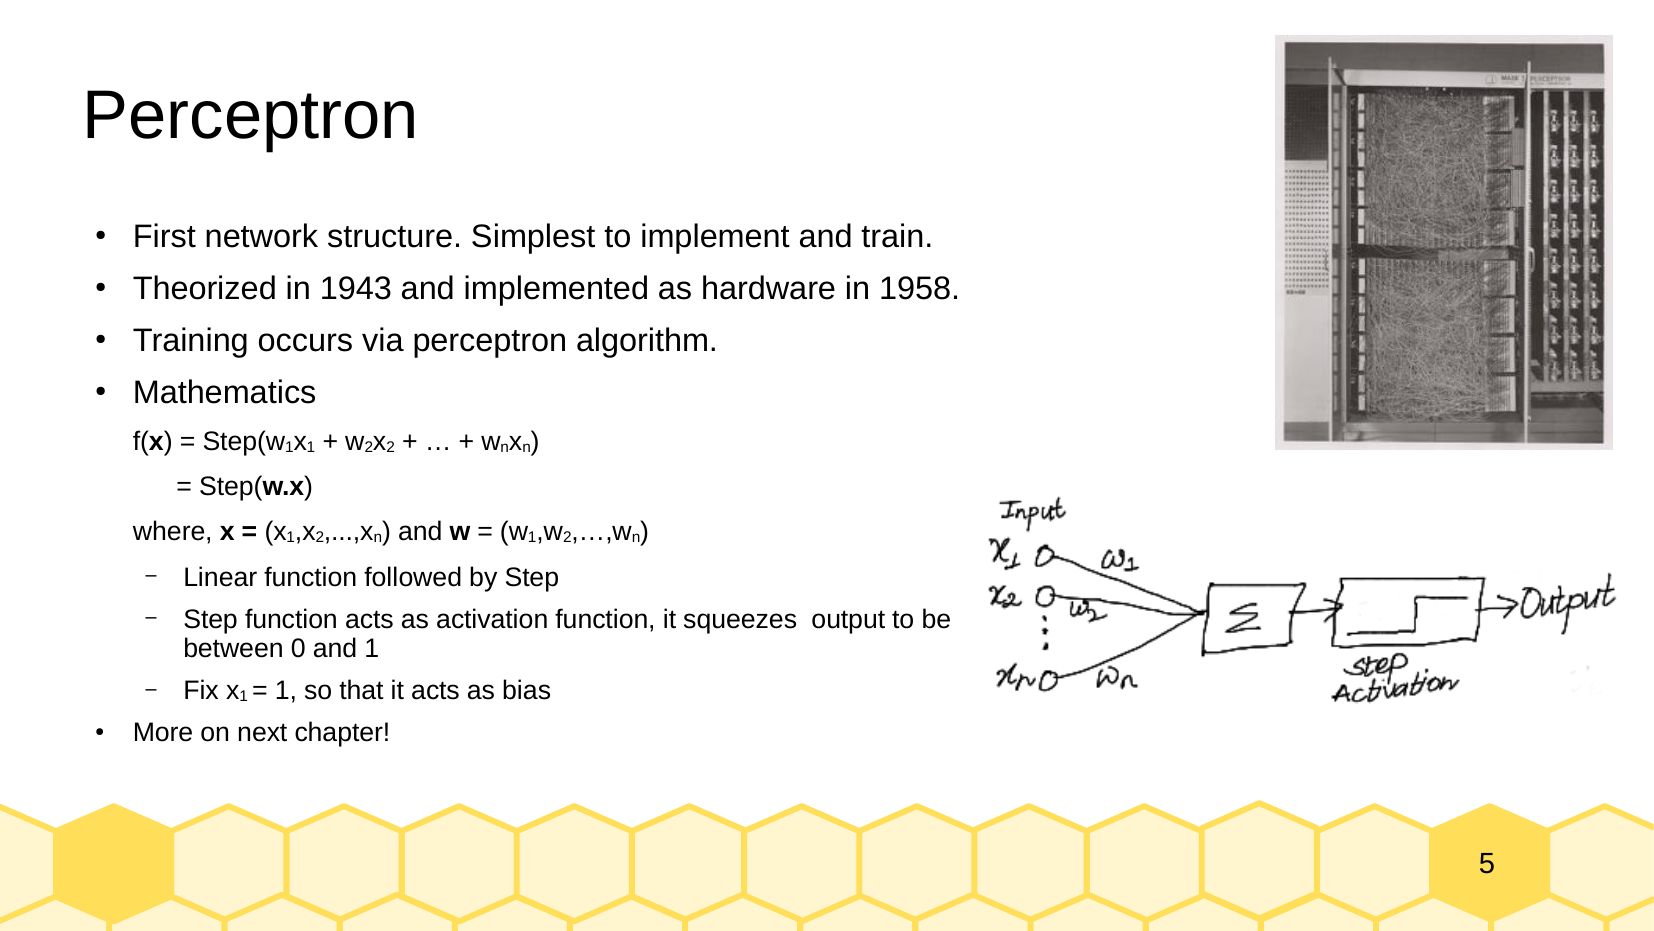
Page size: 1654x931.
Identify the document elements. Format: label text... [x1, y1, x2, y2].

title Perceptron [82, 37, 638, 193]
picture [975, 487, 1635, 724]
picture [1275, 35, 1613, 451]
list First network structure. Simplest to implement and train. Theorized in 1943 and implemented as hardware in 1958. Training occurs via perceptron algorithm. Mathematics f(x) = Step(w1x1 + w2x2 + … + wnxn) = Step(w.x) where, x = (x1,x2,...,xn) and w = (w1,w2,…,wn) Linear function followed by Step Step function acts as activation function, it squeezes output to be between 0 and 1 Fix x1 = 1, so that it acts as bias More on next chapter! [82, 217, 1013, 758]
